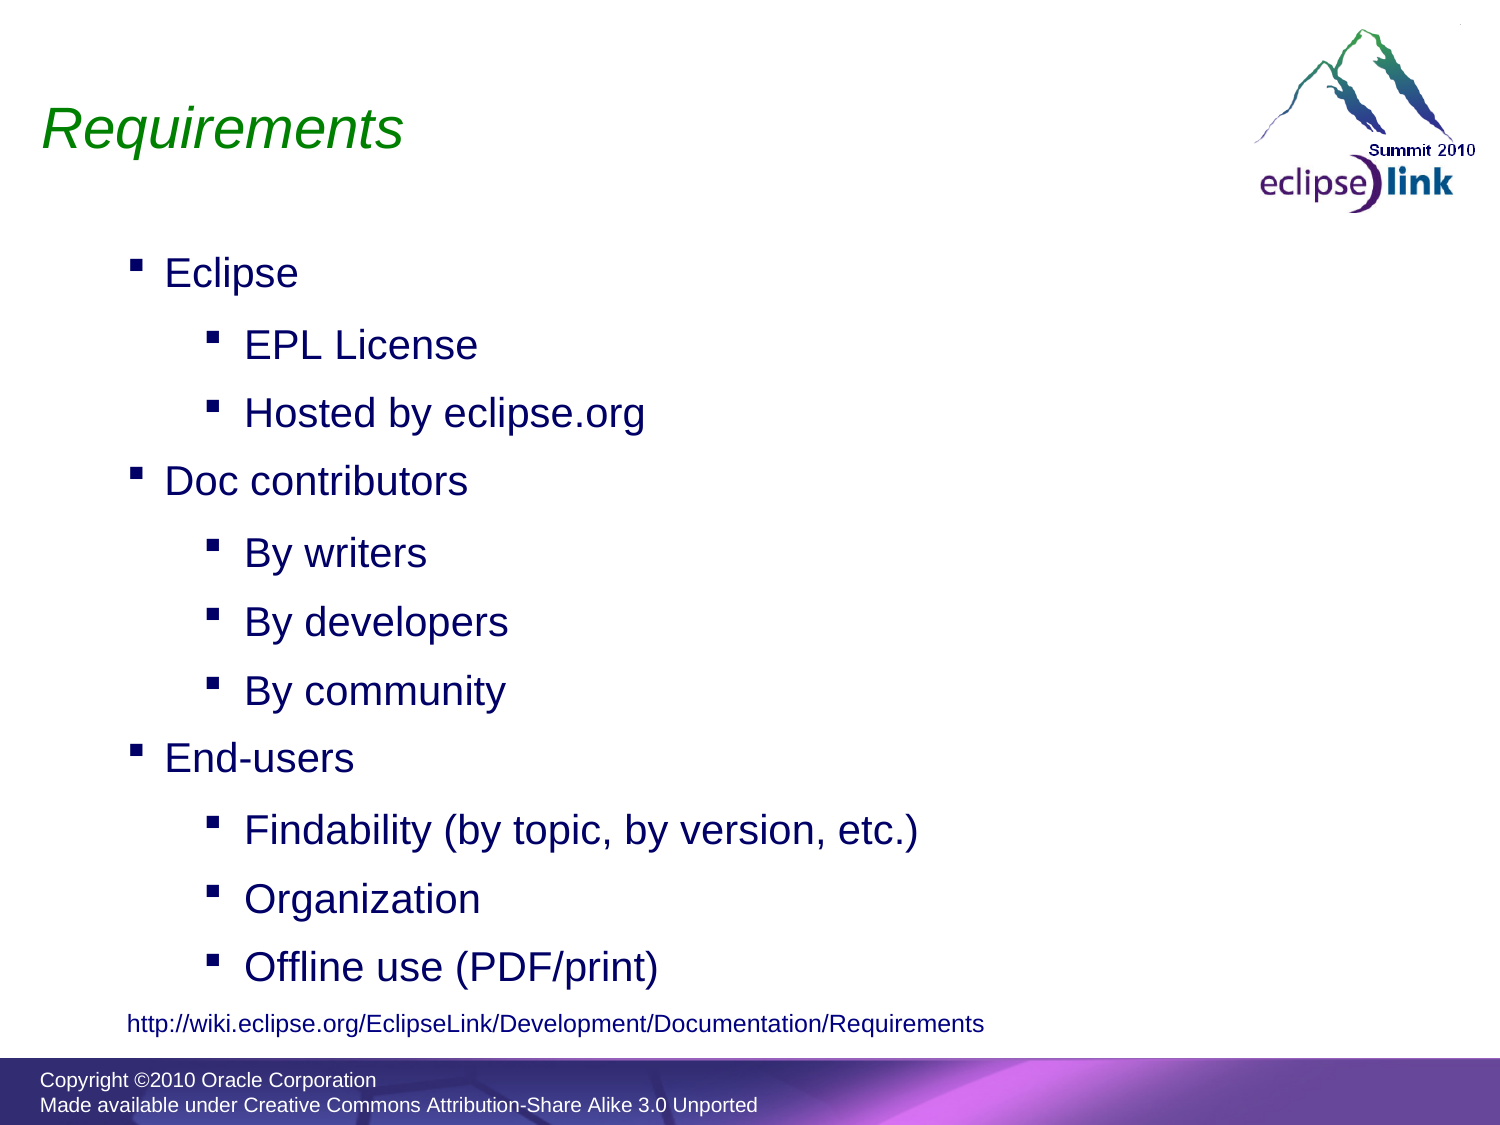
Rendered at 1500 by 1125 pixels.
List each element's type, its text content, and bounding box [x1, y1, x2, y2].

title Requirements [26, 90, 1223, 173]
list Eclipse EPL License Hosted by eclipse.org Doc contributors By writers By developers By community End-users Findability (by topic, by version, etc.) Organization Offline use (PDF/print) http://wiki.eclipse.org/EclipseLink/Development/Documentation/Requirements [112, 237, 1388, 1046]
picture [1250, 24, 1478, 215]
picture [0, 1058, 1500, 1125]
